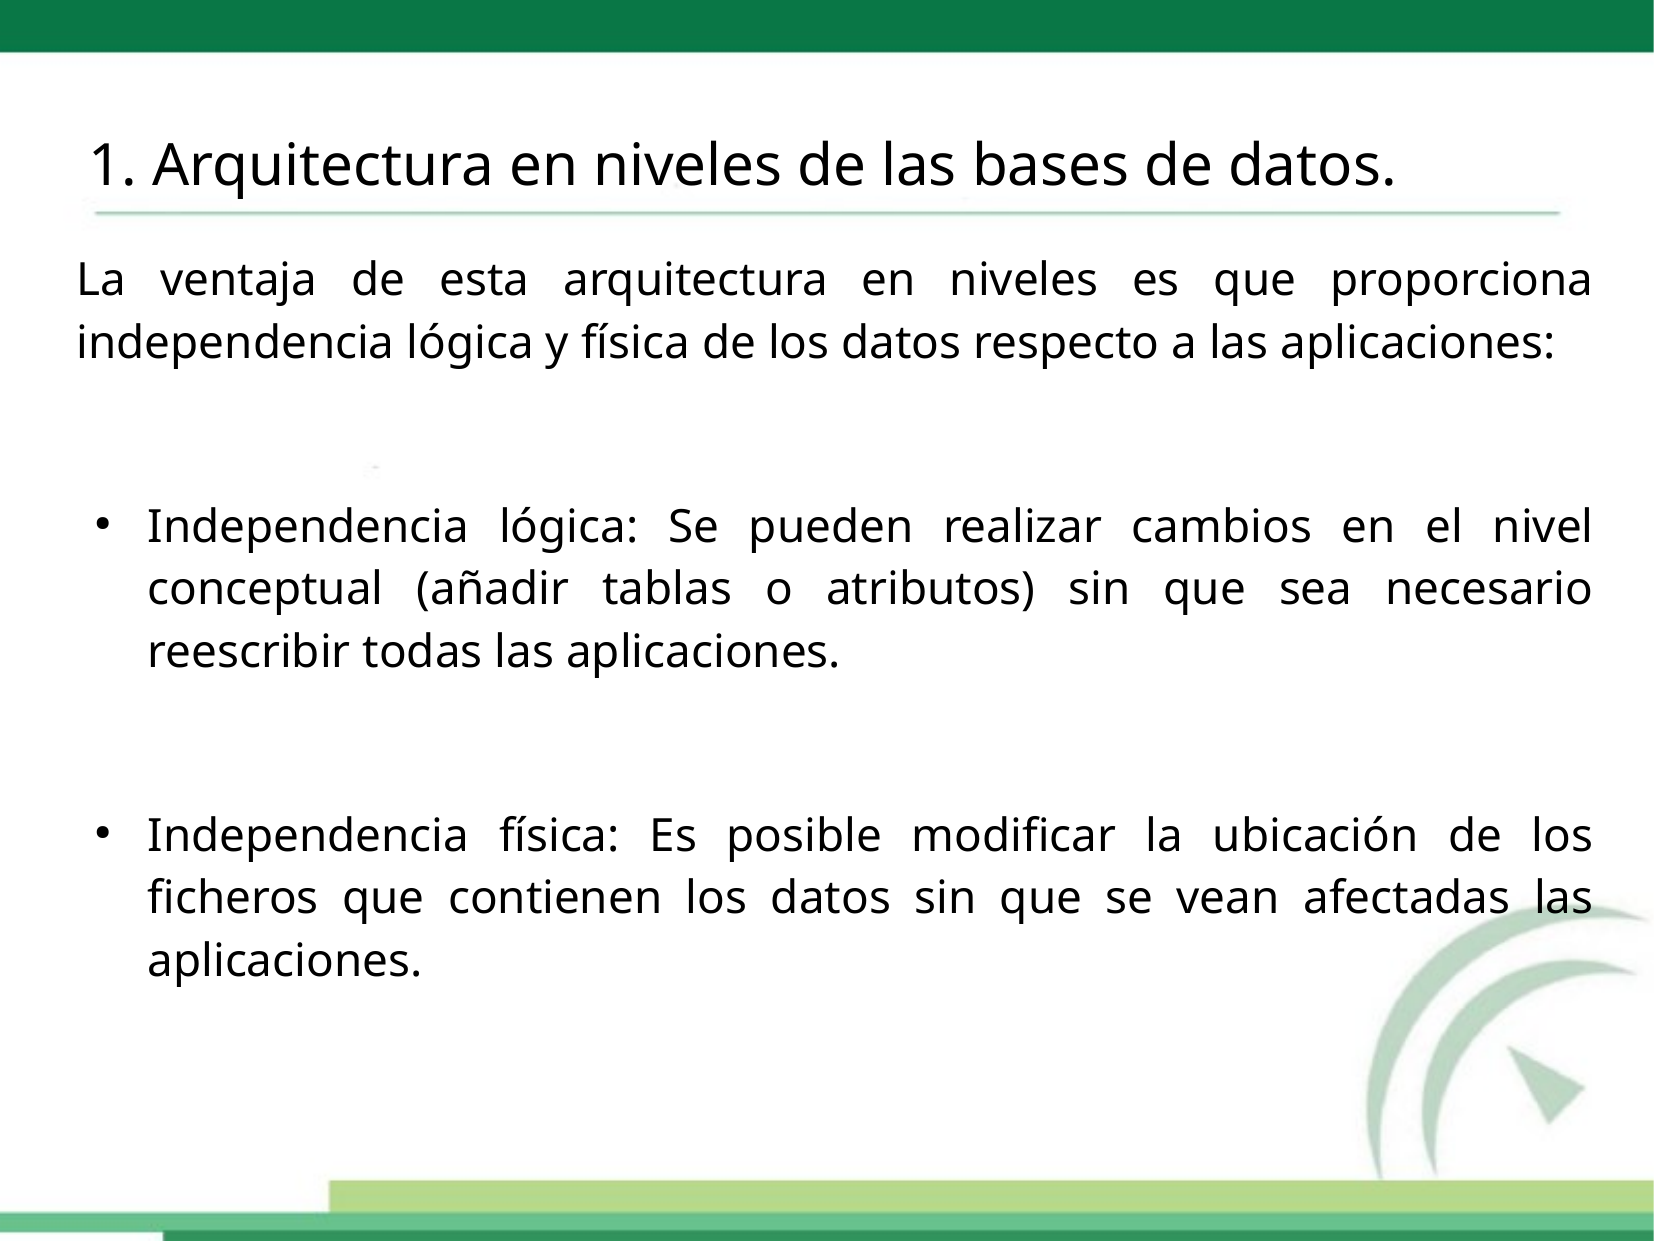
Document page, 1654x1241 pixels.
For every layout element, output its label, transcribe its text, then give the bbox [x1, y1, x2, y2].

picture [0, 0, 1654, 1241]
title 1. Arquitectura en niveles de las bases de datos. [88, 58, 1577, 246]
list La ventaja de esta arquitectura en niveles es que proporciona independencia lógica y física de los datos respecto a las aplicaciones: Independencia lógica: Se pueden realizar cambios en el nivel conceptual (añadir tablas o atributos) sin que sea necesario reescribir todas las aplicaciones. Independencia física: Es posible modificar la ubicación de los ficheros que contienen los datos sin que se vean afectadas las aplicaciones. [76, 246, 1595, 1072]
